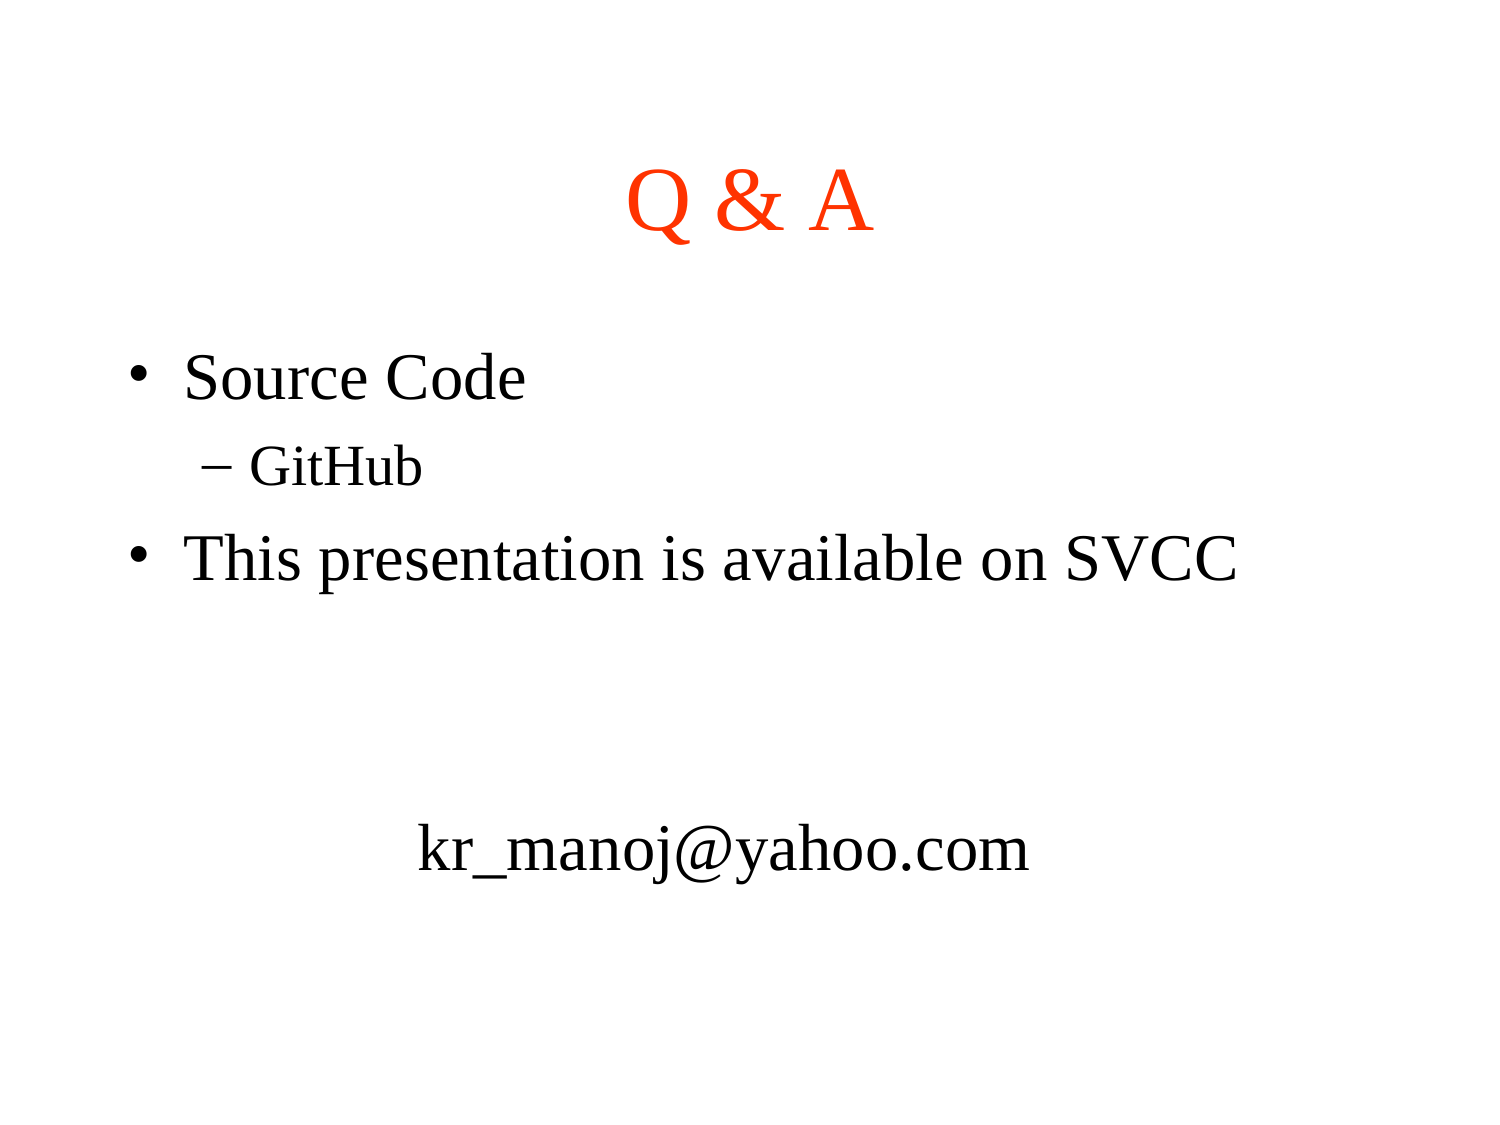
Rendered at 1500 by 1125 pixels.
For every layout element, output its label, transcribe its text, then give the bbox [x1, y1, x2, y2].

title Q & A [112, 99, 1388, 288]
list Source Code GitHub This presentation is available on SVCC kr_manoj@yahoo.com [112, 324, 1388, 1001]
